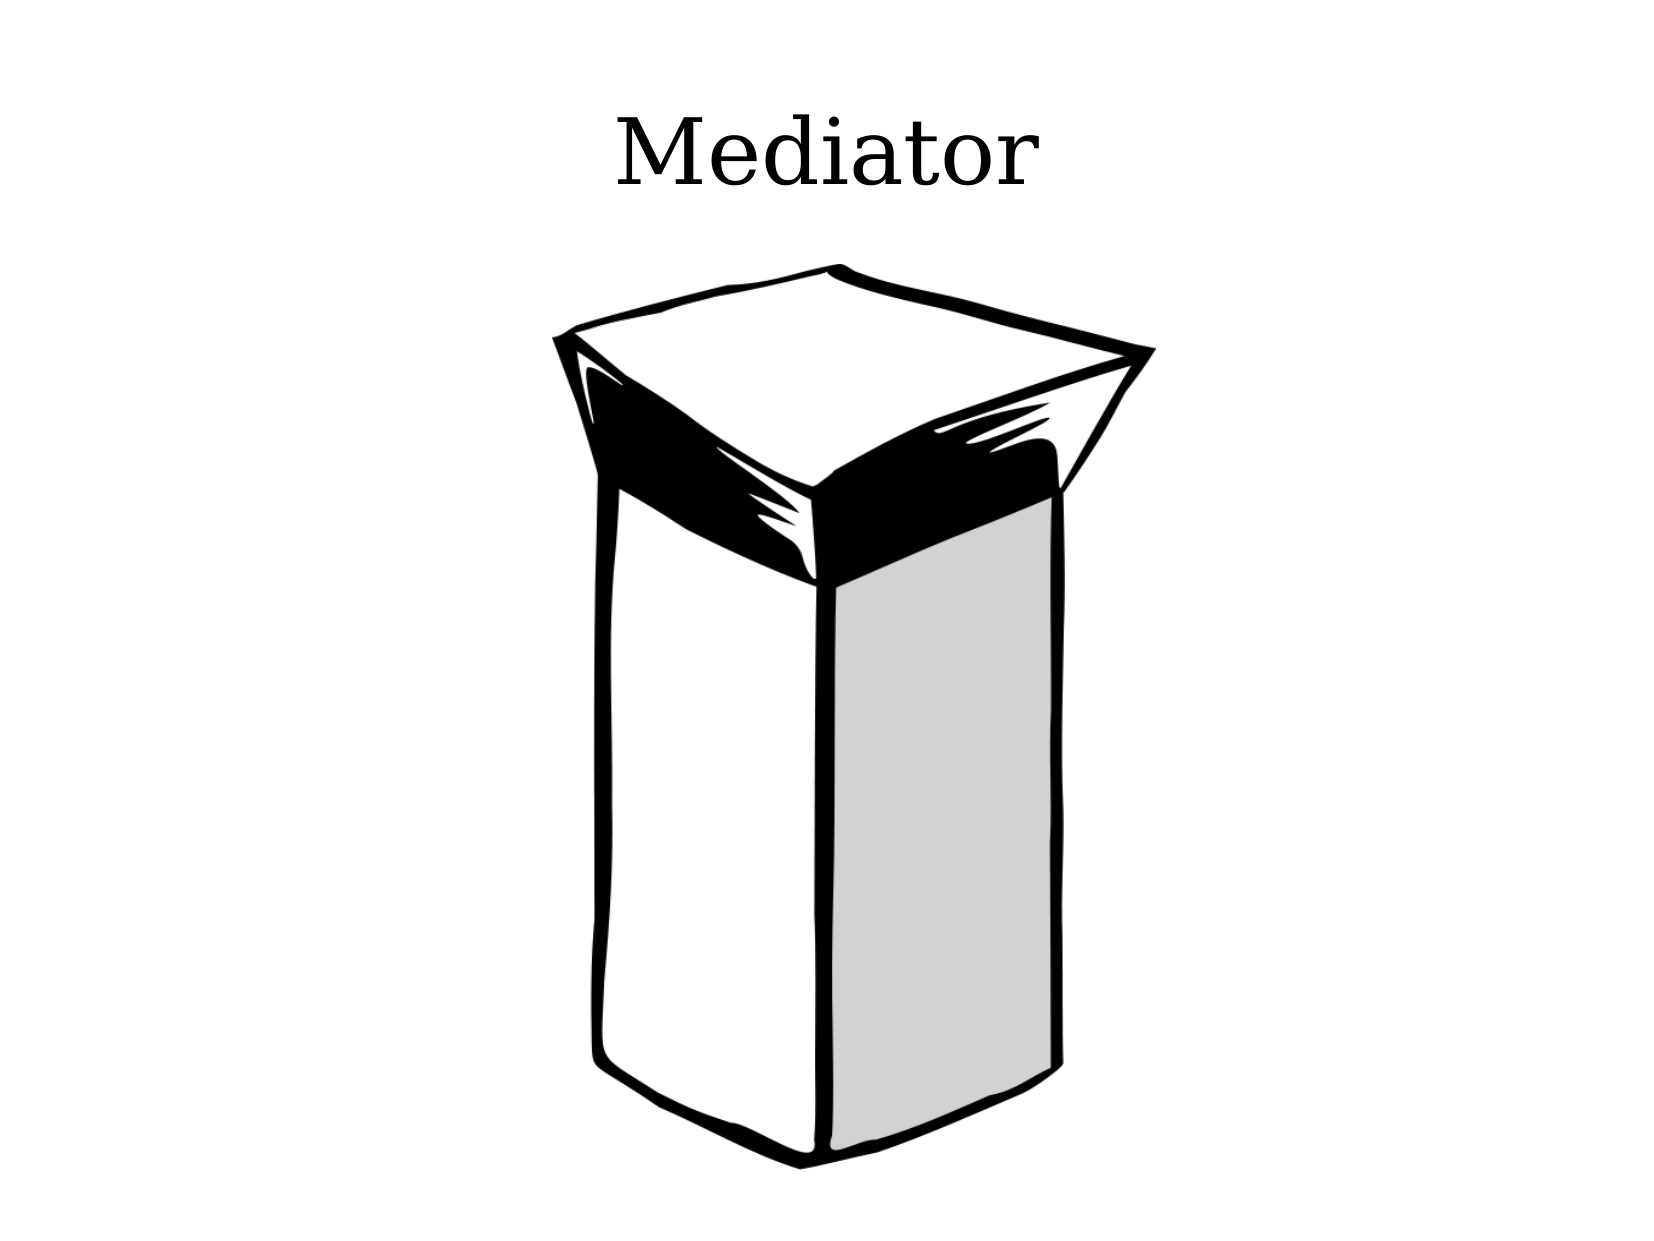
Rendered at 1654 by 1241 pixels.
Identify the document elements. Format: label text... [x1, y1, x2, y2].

title Mediator [82, 49, 1571, 257]
picture [552, 264, 1156, 1171]
